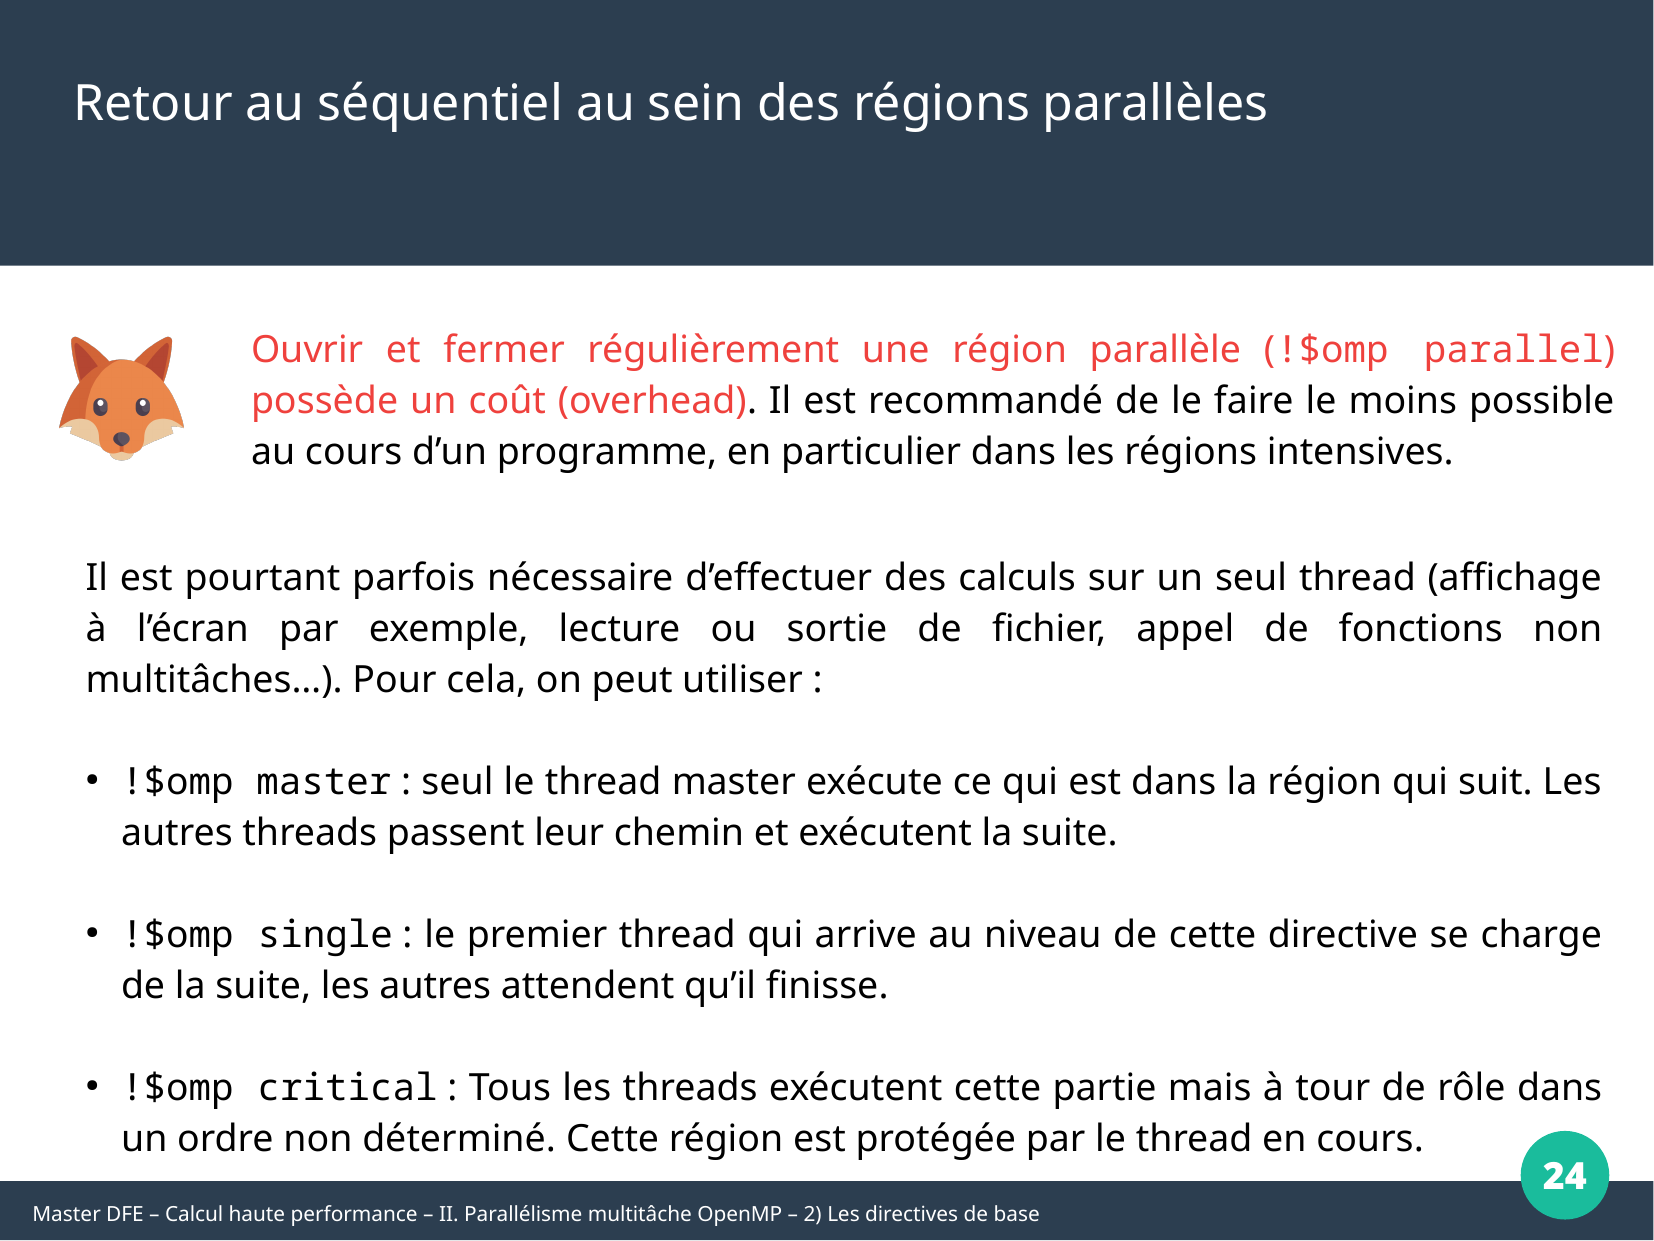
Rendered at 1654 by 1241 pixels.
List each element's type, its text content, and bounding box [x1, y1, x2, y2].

text_box Il est pourtant parfois nécessaire d’effectuer des calculs sur un seul thread (affichage à l’écran par exemple, lecture ou sortie de fichier, appel de fonctions non multitâches…). Pour cela, on peut utiliser : !$omp master : seul le thread master exécute ce qui est dans la région qui suit. Les autres threads passent leur chemin et exécutent la suite. !$omp single : le premier thread qui arrive au niveau de cette directive se charge de la suite, les autres attendent qu’il finisse. !$omp critical : Tous les threads exécutent cette partie mais à tour de rôle dans un ordre non déterminé. Cette région est protégée par le thread en cours. [70, 543, 1619, 1168]
text_box Ouvrir et fermer régulièrement une région parallèle (!$omp parallel) possède un coût (overhead). Il est recommandé de le faire le moins possible au cours d’un programme, en particulier dans les régions intensives. [236, 314, 1630, 533]
text_box Retour au séquentiel au sein des régions parallèles [59, 59, 1477, 209]
picture [59, 336, 184, 461]
text_box Master DFE – Calcul haute performance – II. Parallélisme multitâche OpenMP – 2) Les directives de base [17, 1191, 1436, 1235]
